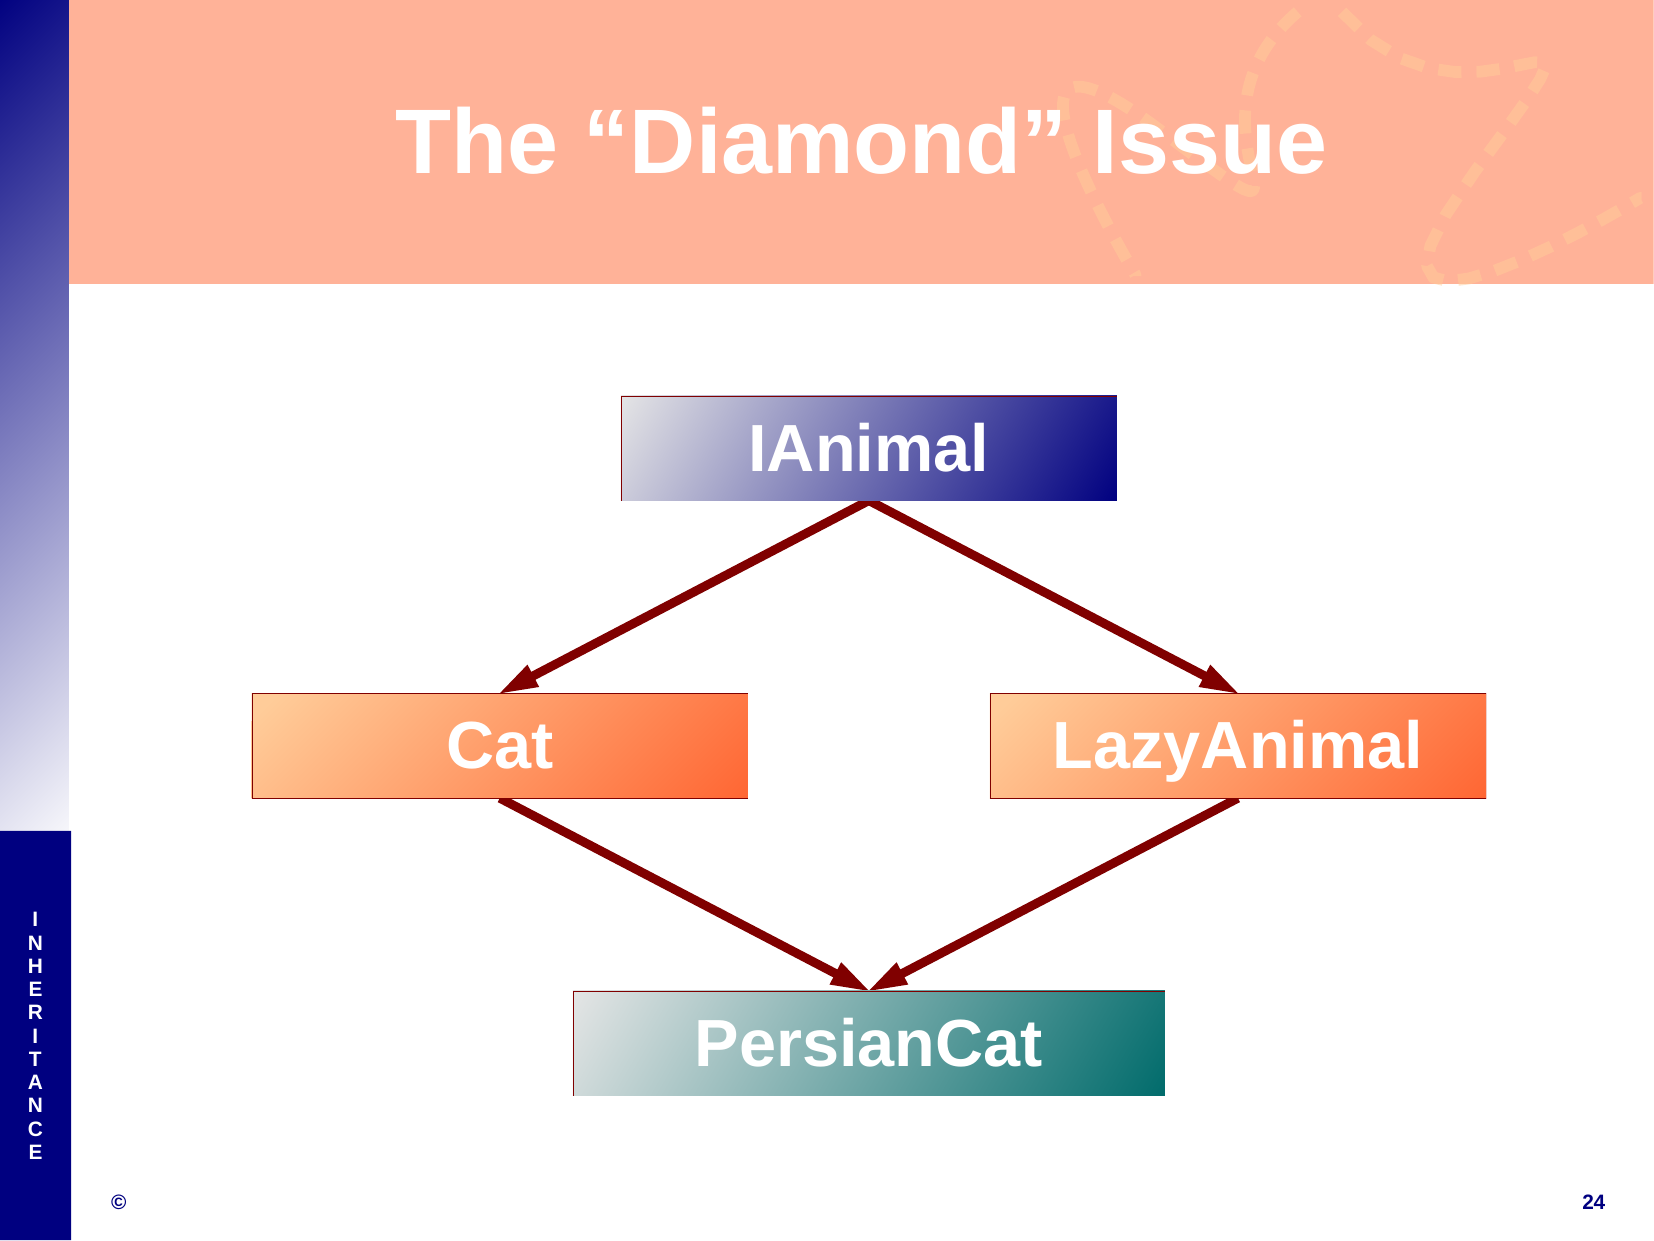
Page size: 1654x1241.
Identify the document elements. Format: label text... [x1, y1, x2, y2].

title The “Diamond” Issue [108, 37, 1617, 246]
text_box PersianCat [572, 990, 1165, 1096]
text_box Cat [251, 693, 748, 799]
text_box IAnimal [620, 395, 1117, 501]
text_box I N H E R I T A N C E [0, 830, 71, 1241]
text_box LazyAnimal [989, 693, 1487, 799]
